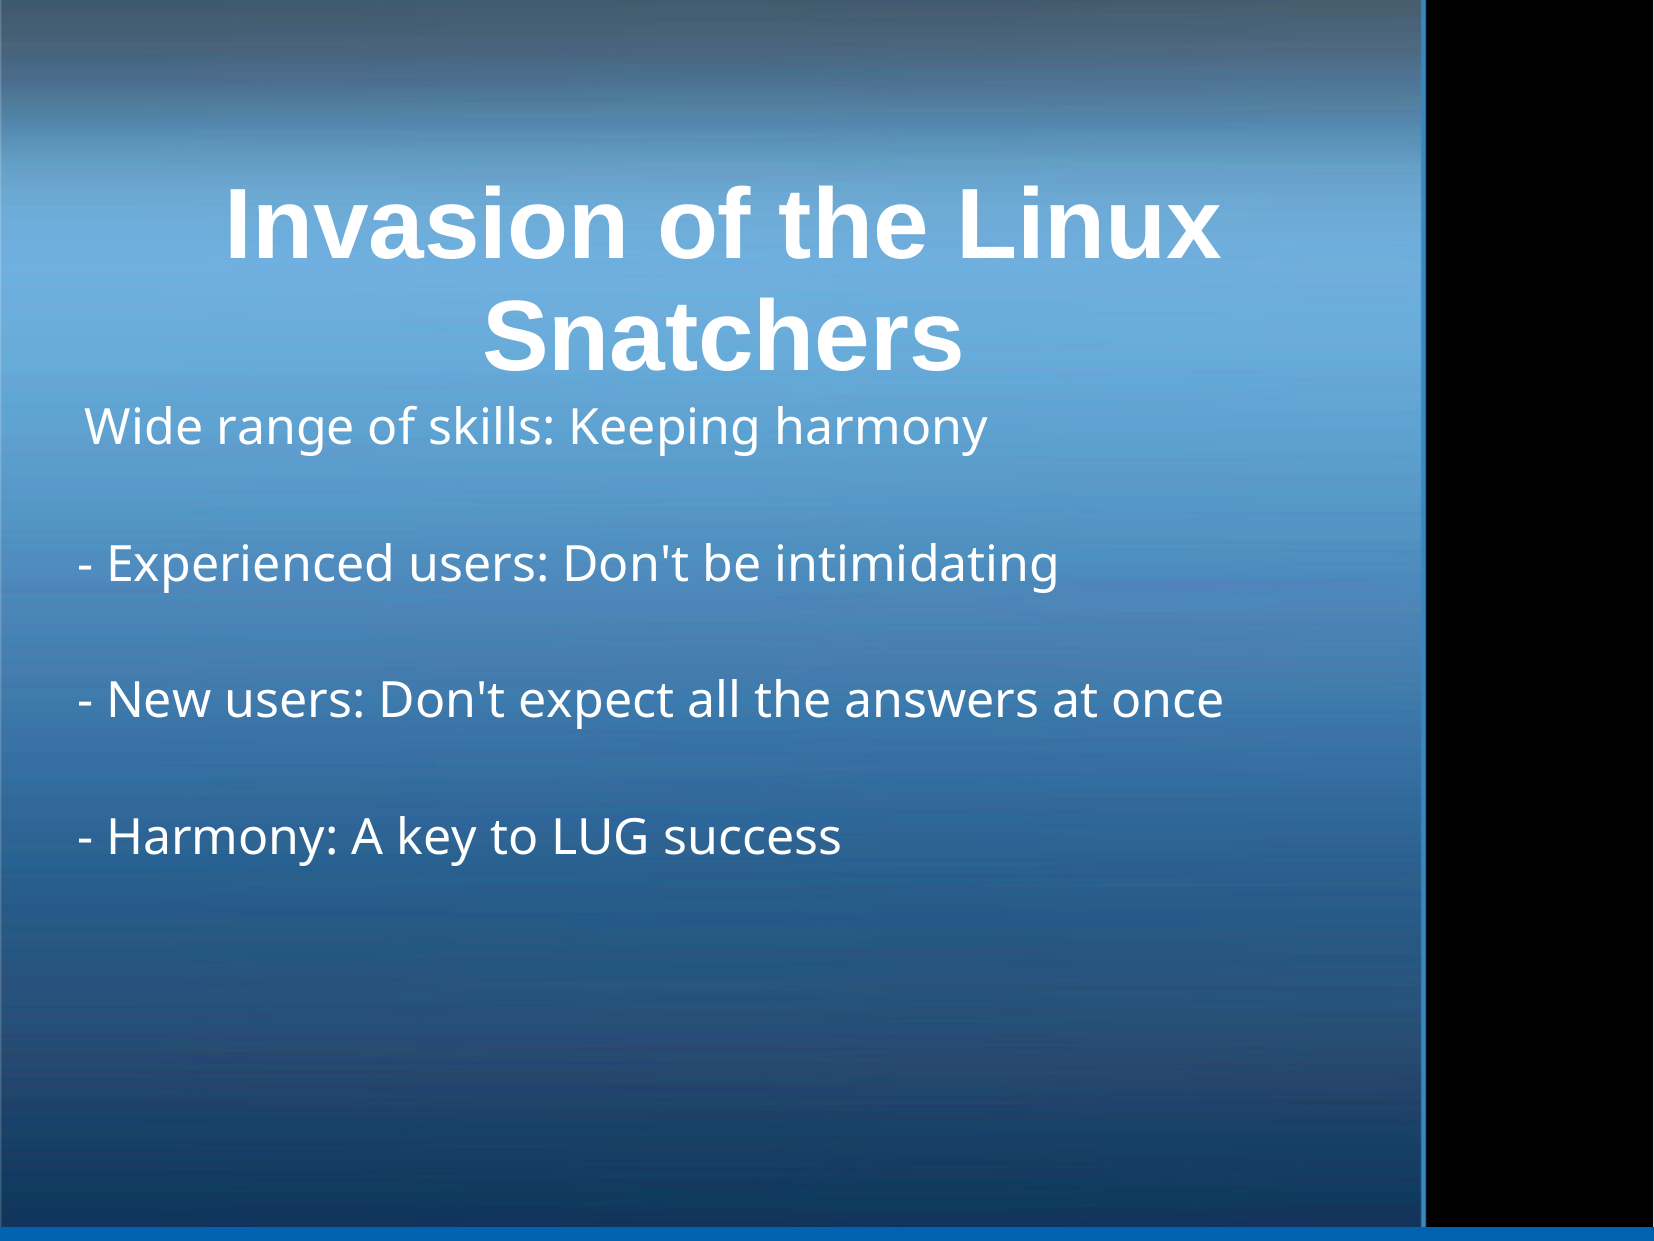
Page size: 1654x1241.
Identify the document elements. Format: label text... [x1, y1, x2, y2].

title Wide range of skills: Keeping harmony - Experienced users: Don't be intimidating - New users: Don't expect all the answers at once - Harmony: A key to LUG success [77, 413, 1353, 916]
picture [0, 0, 1654, 1227]
title Invasion of the Linux Snatchers [0, 176, 1448, 384]
